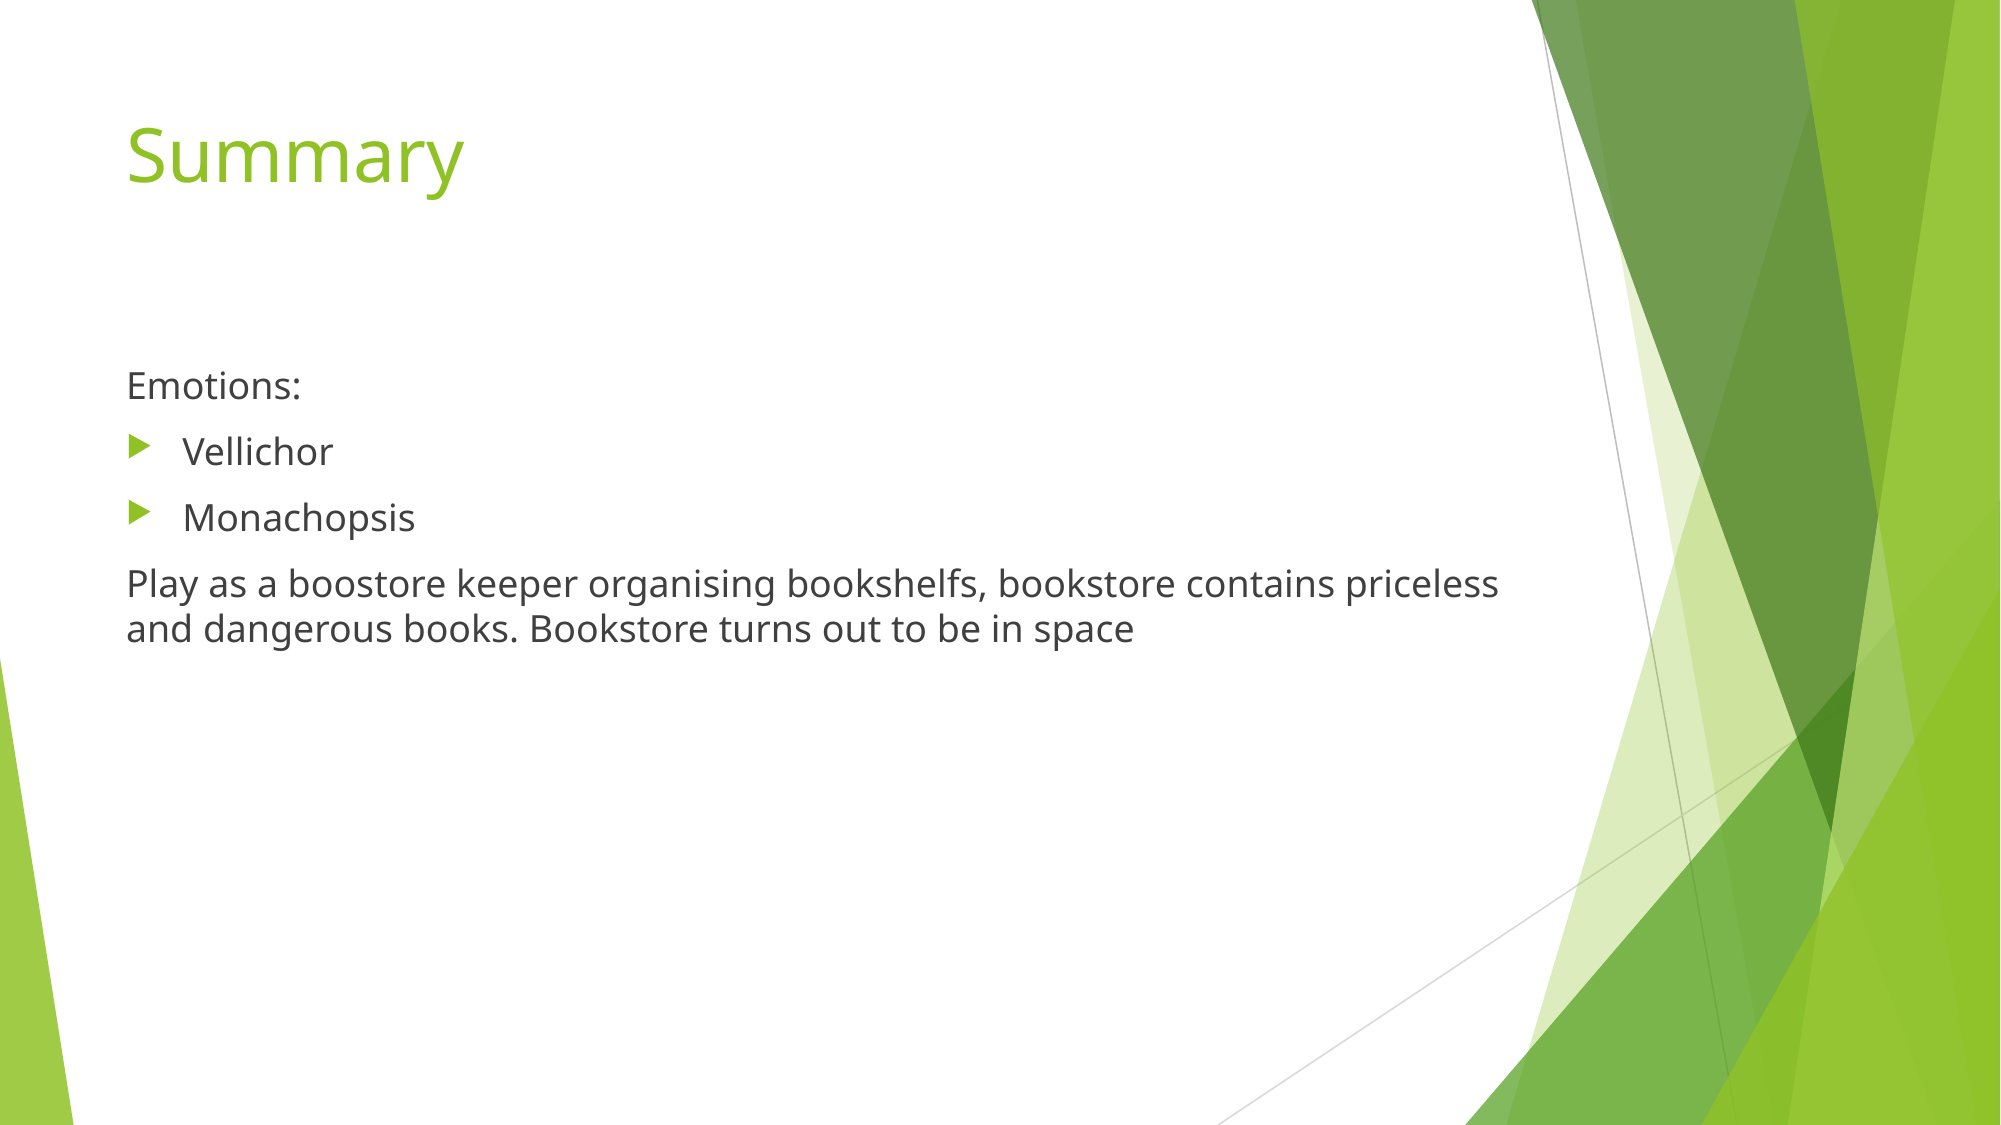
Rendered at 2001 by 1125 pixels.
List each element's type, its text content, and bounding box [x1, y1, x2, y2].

title Summary [111, 99, 1522, 317]
list Emotions: Vellichor Monachopsis Play as a boostore keeper organising bookshelfs, bookstore contains priceless and dangerous books. Bookstore turns out to be in space [111, 354, 1522, 992]
